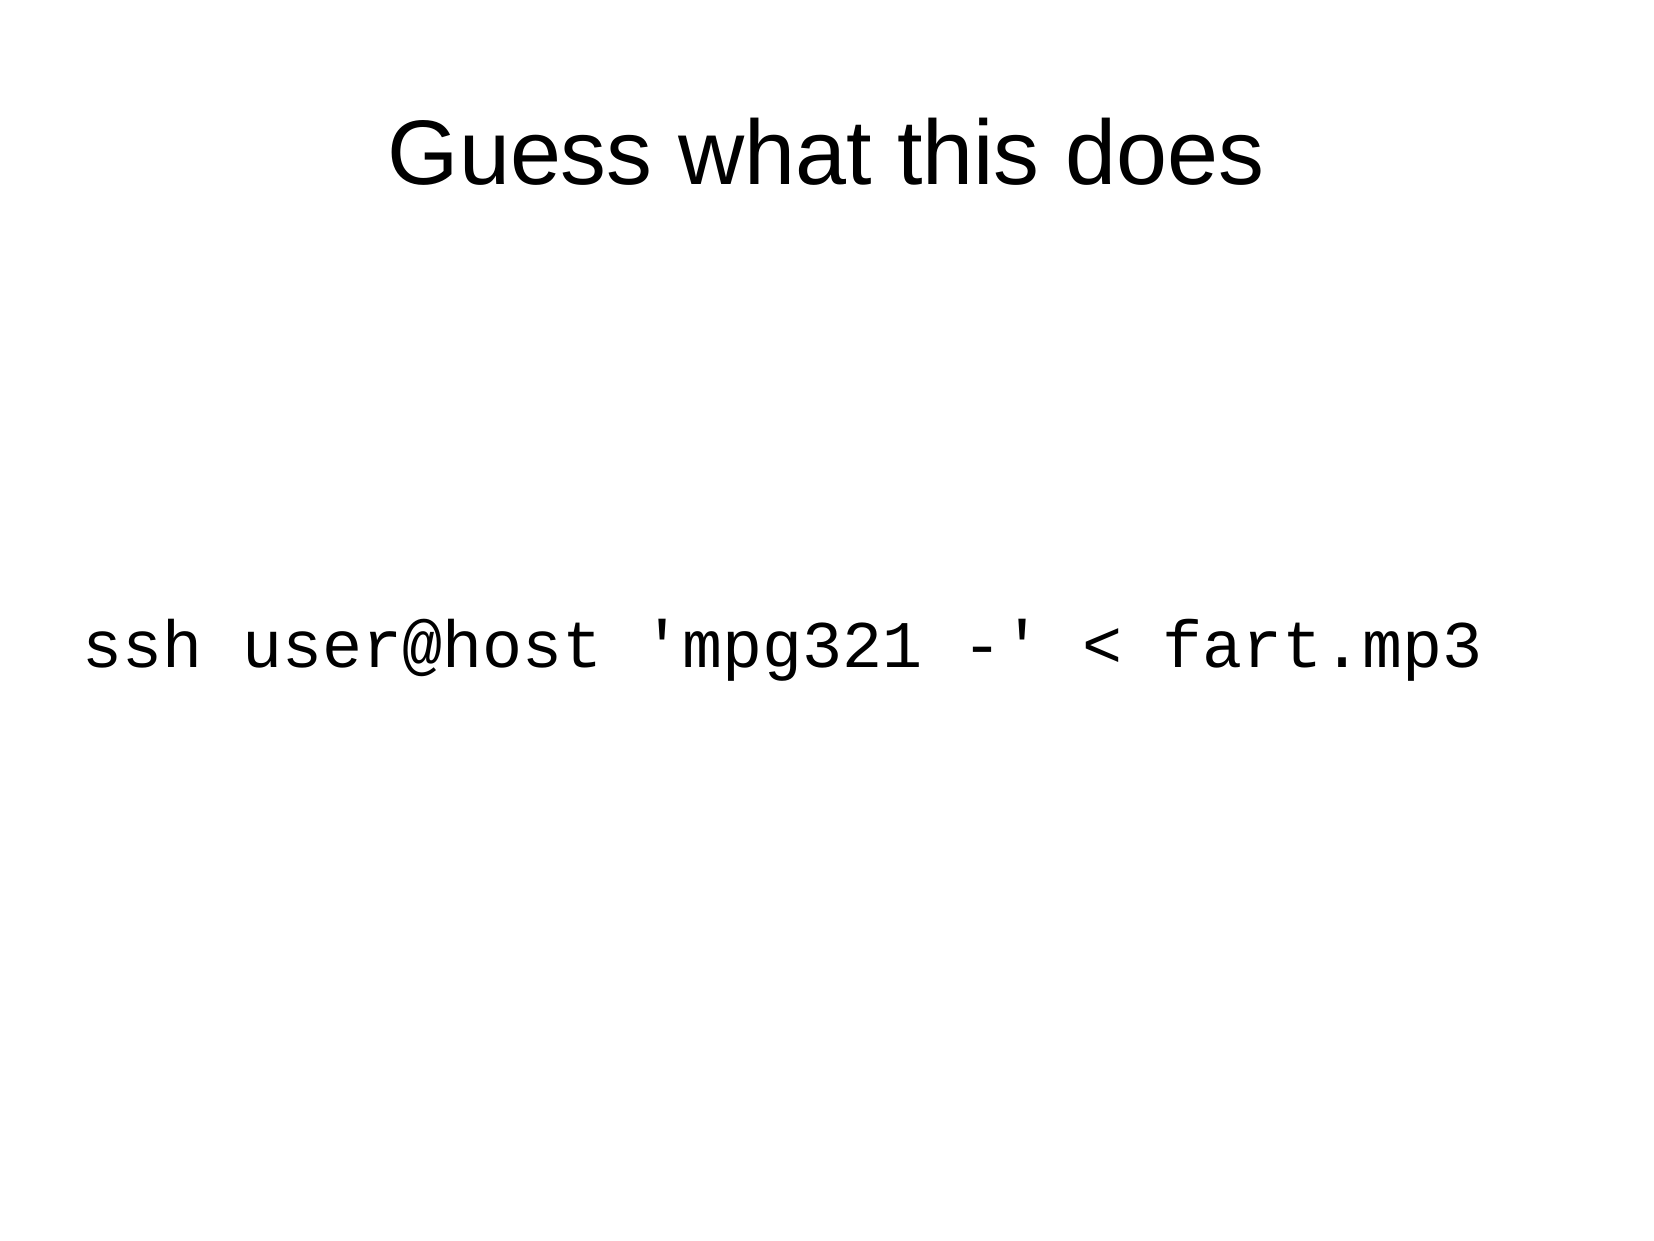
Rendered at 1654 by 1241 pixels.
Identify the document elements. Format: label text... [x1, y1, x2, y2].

title Guess what this does [82, 49, 1571, 257]
text_box ssh user@host 'mpg321 -' < fart.mp3 [82, 290, 1538, 1010]
